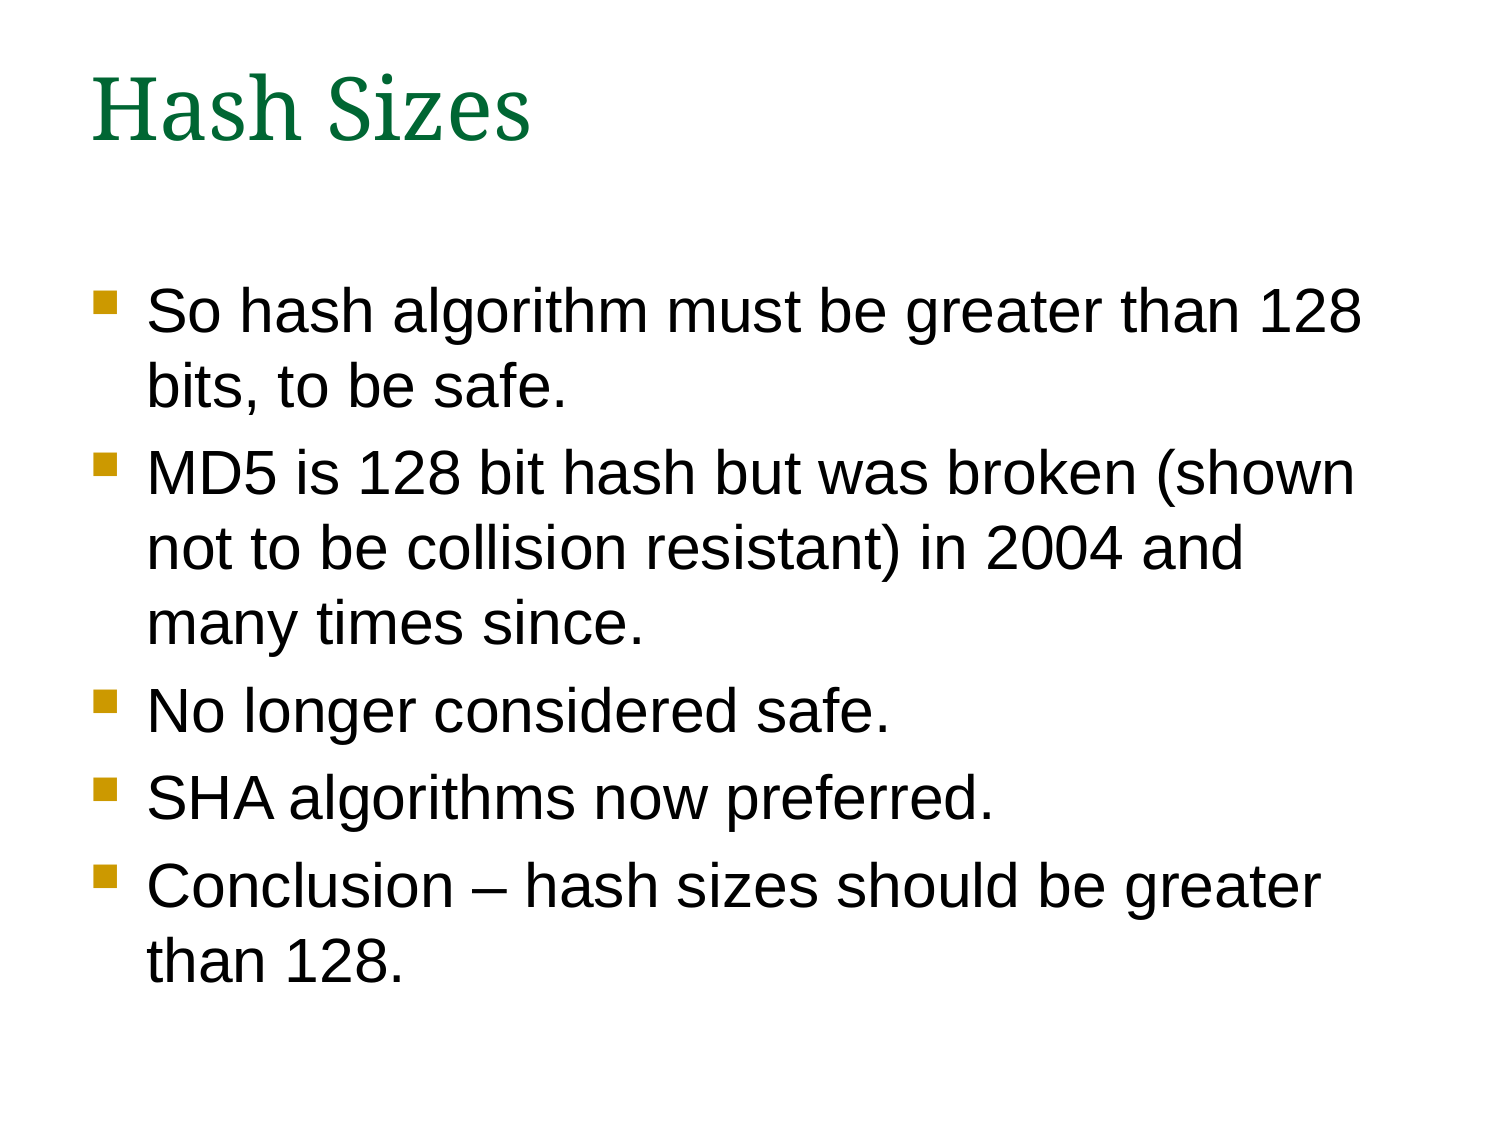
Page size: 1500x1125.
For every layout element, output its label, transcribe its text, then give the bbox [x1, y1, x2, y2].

list So hash algorithm must be greater than 128 bits, to be safe. MD5 is 128 bit hash but was broken (shown not to be collision resistant) in 2004 and many times since. No longer considered safe. SHA algorithms now preferred. Conclusion – hash sizes should be greater than 128. [75, 262, 1425, 1006]
title Hash Sizes [75, 45, 1425, 233]
